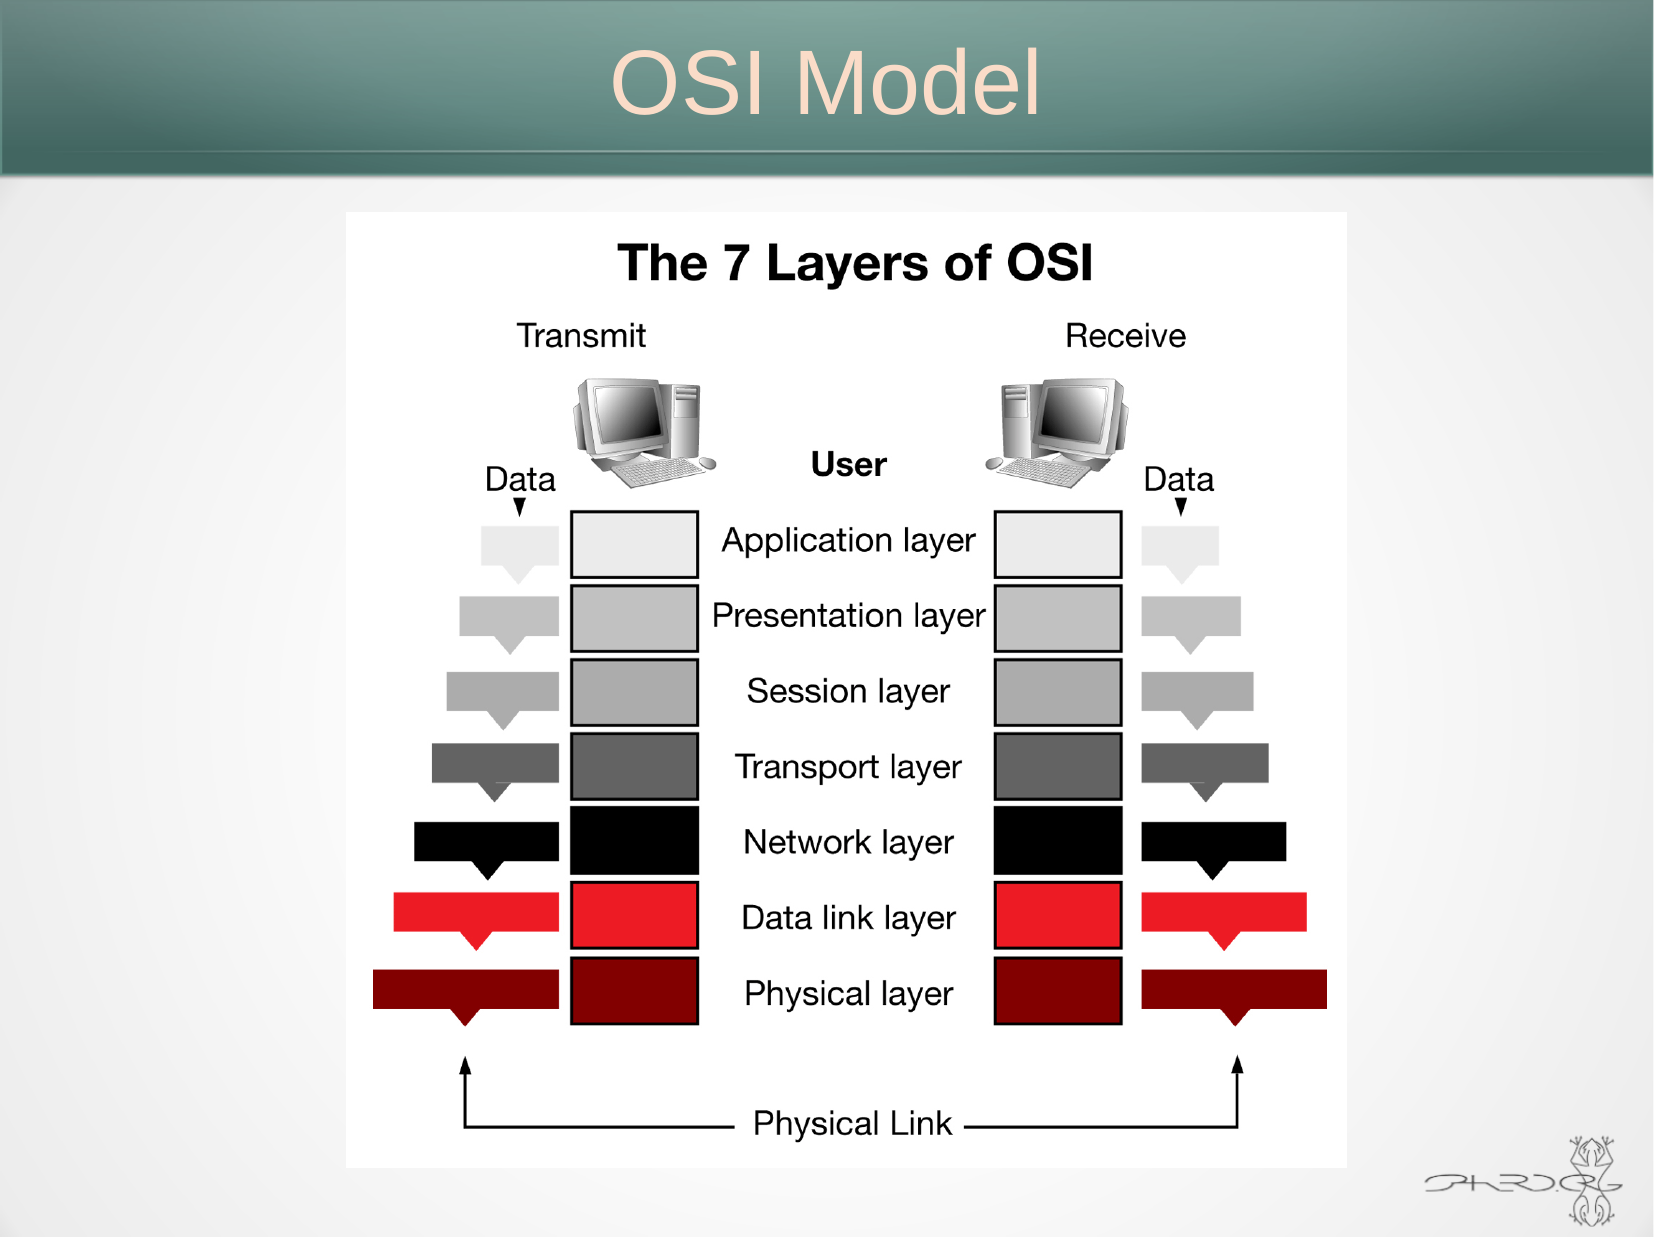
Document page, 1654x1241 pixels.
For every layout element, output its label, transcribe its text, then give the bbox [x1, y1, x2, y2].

picture [0, 0, 1654, 1237]
title OSI Model [82, 11, 1571, 154]
